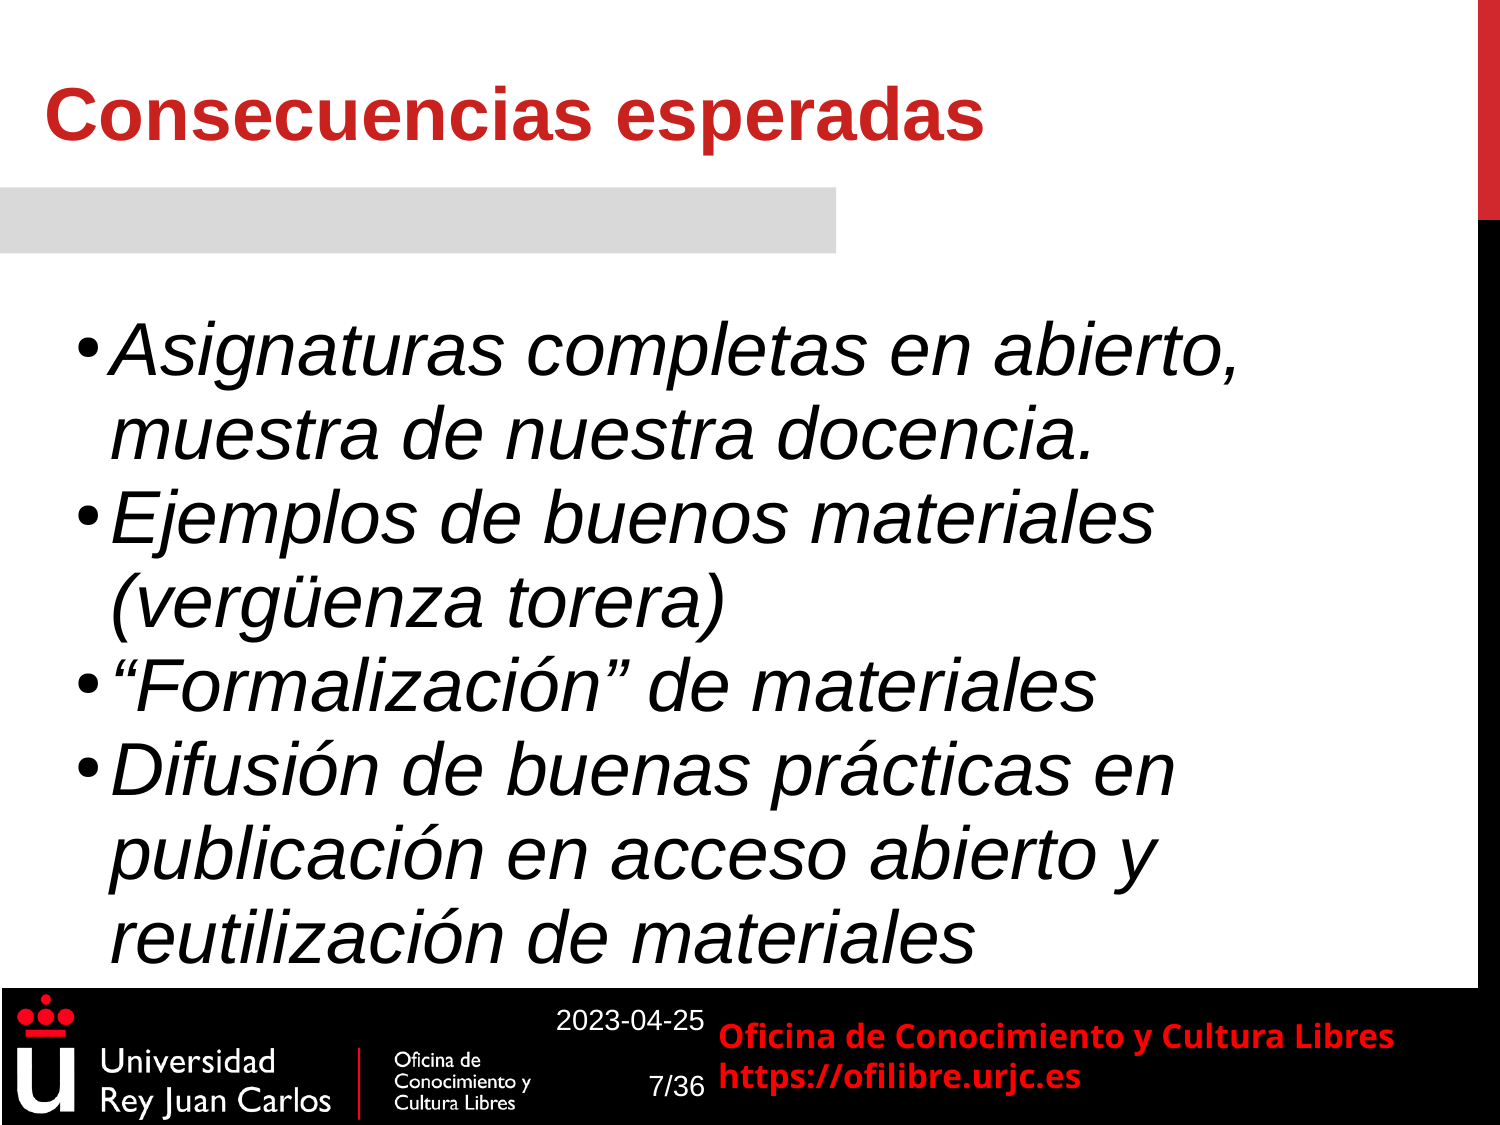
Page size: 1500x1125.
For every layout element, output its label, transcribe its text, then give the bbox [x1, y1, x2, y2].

title [75, 7, 1425, 196]
picture [17, 994, 531, 1120]
text_box Asignaturas completas en abierto, muestra de nuestra docencia. Ejemplos de buenos materiales (vergüenza torera) “Formalización” de materiales Difusión de buenas prácticas en publicación en acceso abierto y reutilización de materiales [60, 299, 1321, 987]
text_box Consecuencias esperadas [30, 64, 1306, 248]
